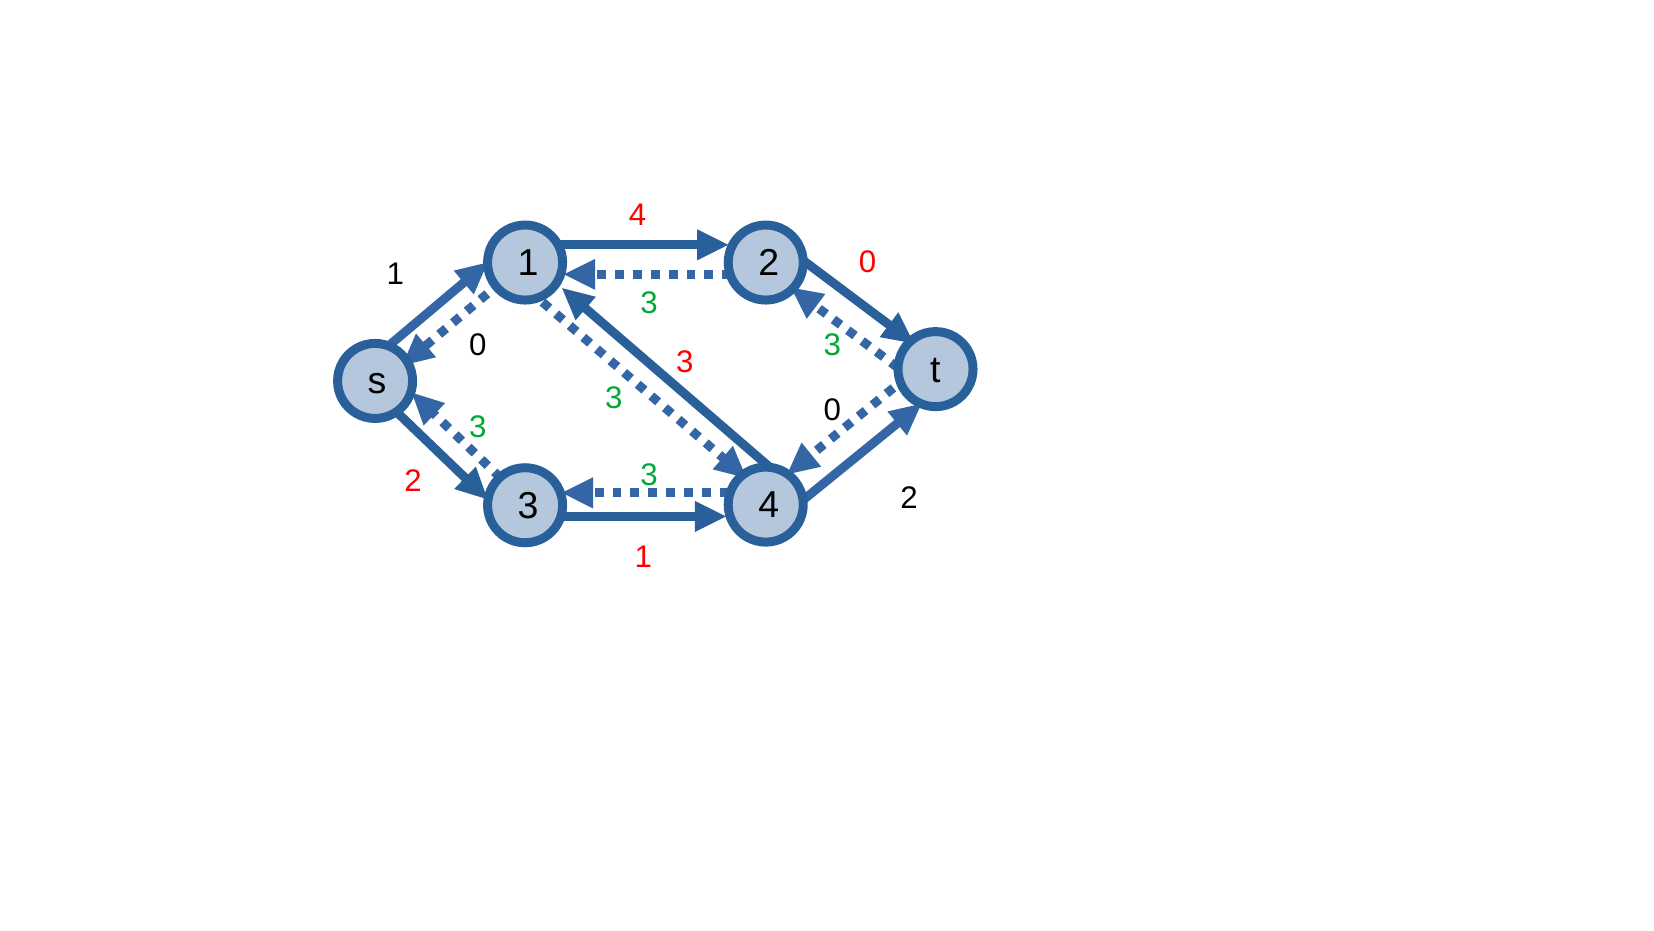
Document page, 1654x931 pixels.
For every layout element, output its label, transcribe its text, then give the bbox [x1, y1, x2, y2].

text_box 2 [885, 473, 933, 523]
text_box 2 [389, 455, 437, 506]
text_box 1 [619, 532, 667, 582]
text_box 3 [625, 278, 673, 328]
text_box 1 [371, 248, 419, 299]
text_box 3 [808, 319, 856, 370]
text_box 4 [728, 467, 804, 543]
text_box 3 [661, 337, 709, 387]
text_box 3 [625, 449, 673, 500]
text_box 3 [590, 372, 638, 423]
text_box 2 [728, 225, 804, 301]
text_box 3 [487, 467, 563, 543]
text_box t [897, 331, 974, 407]
text_box s [337, 343, 413, 419]
text_box 0 [454, 319, 502, 370]
text_box 0 [844, 237, 892, 287]
text_box 0 [808, 384, 856, 435]
text_box 3 [454, 402, 502, 452]
text_box 4 [613, 189, 661, 240]
text_box 1 [487, 225, 563, 301]
